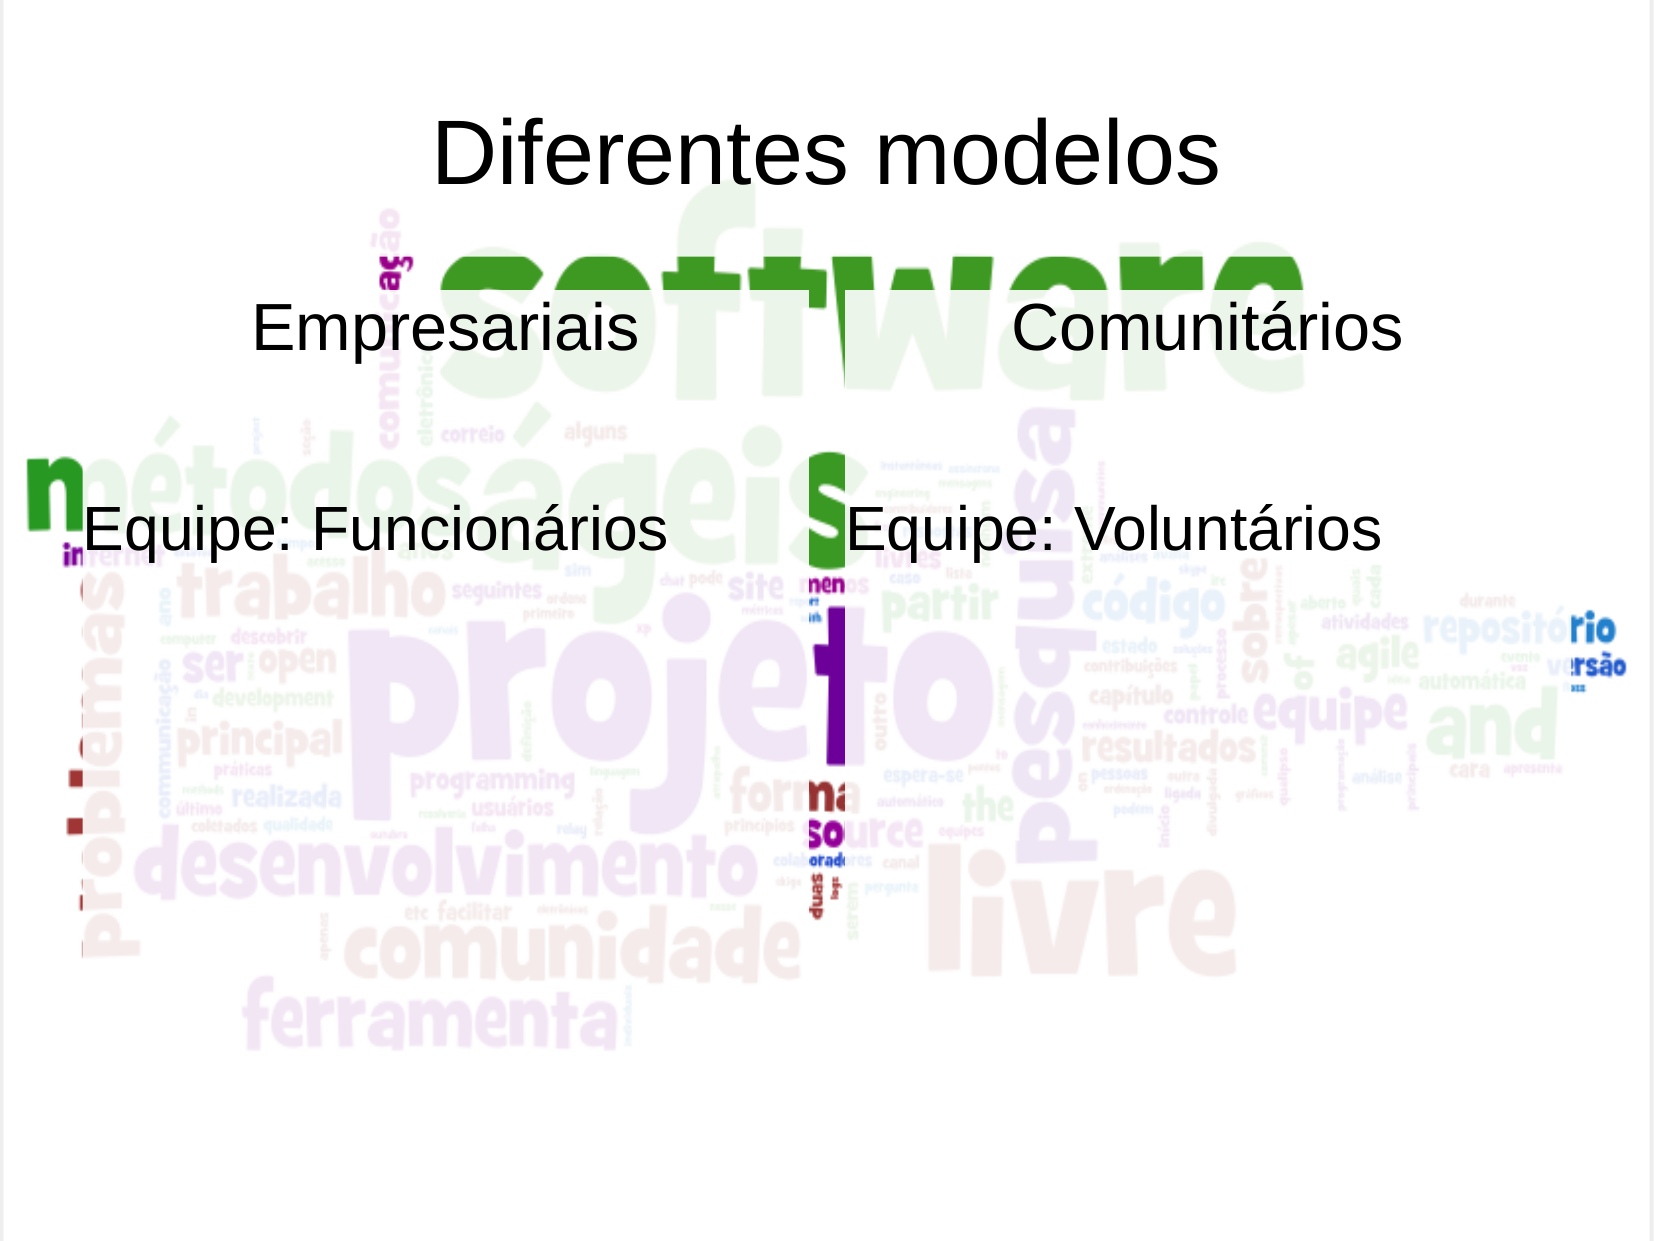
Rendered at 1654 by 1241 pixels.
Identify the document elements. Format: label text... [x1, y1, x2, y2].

title Diferentes modelos [82, 49, 1571, 257]
list Empresariais Equipe: Funcionários [82, 290, 809, 1109]
picture [0, 0, 1654, 1241]
list Comunitários Equipe: Voluntários [845, 290, 1572, 1094]
